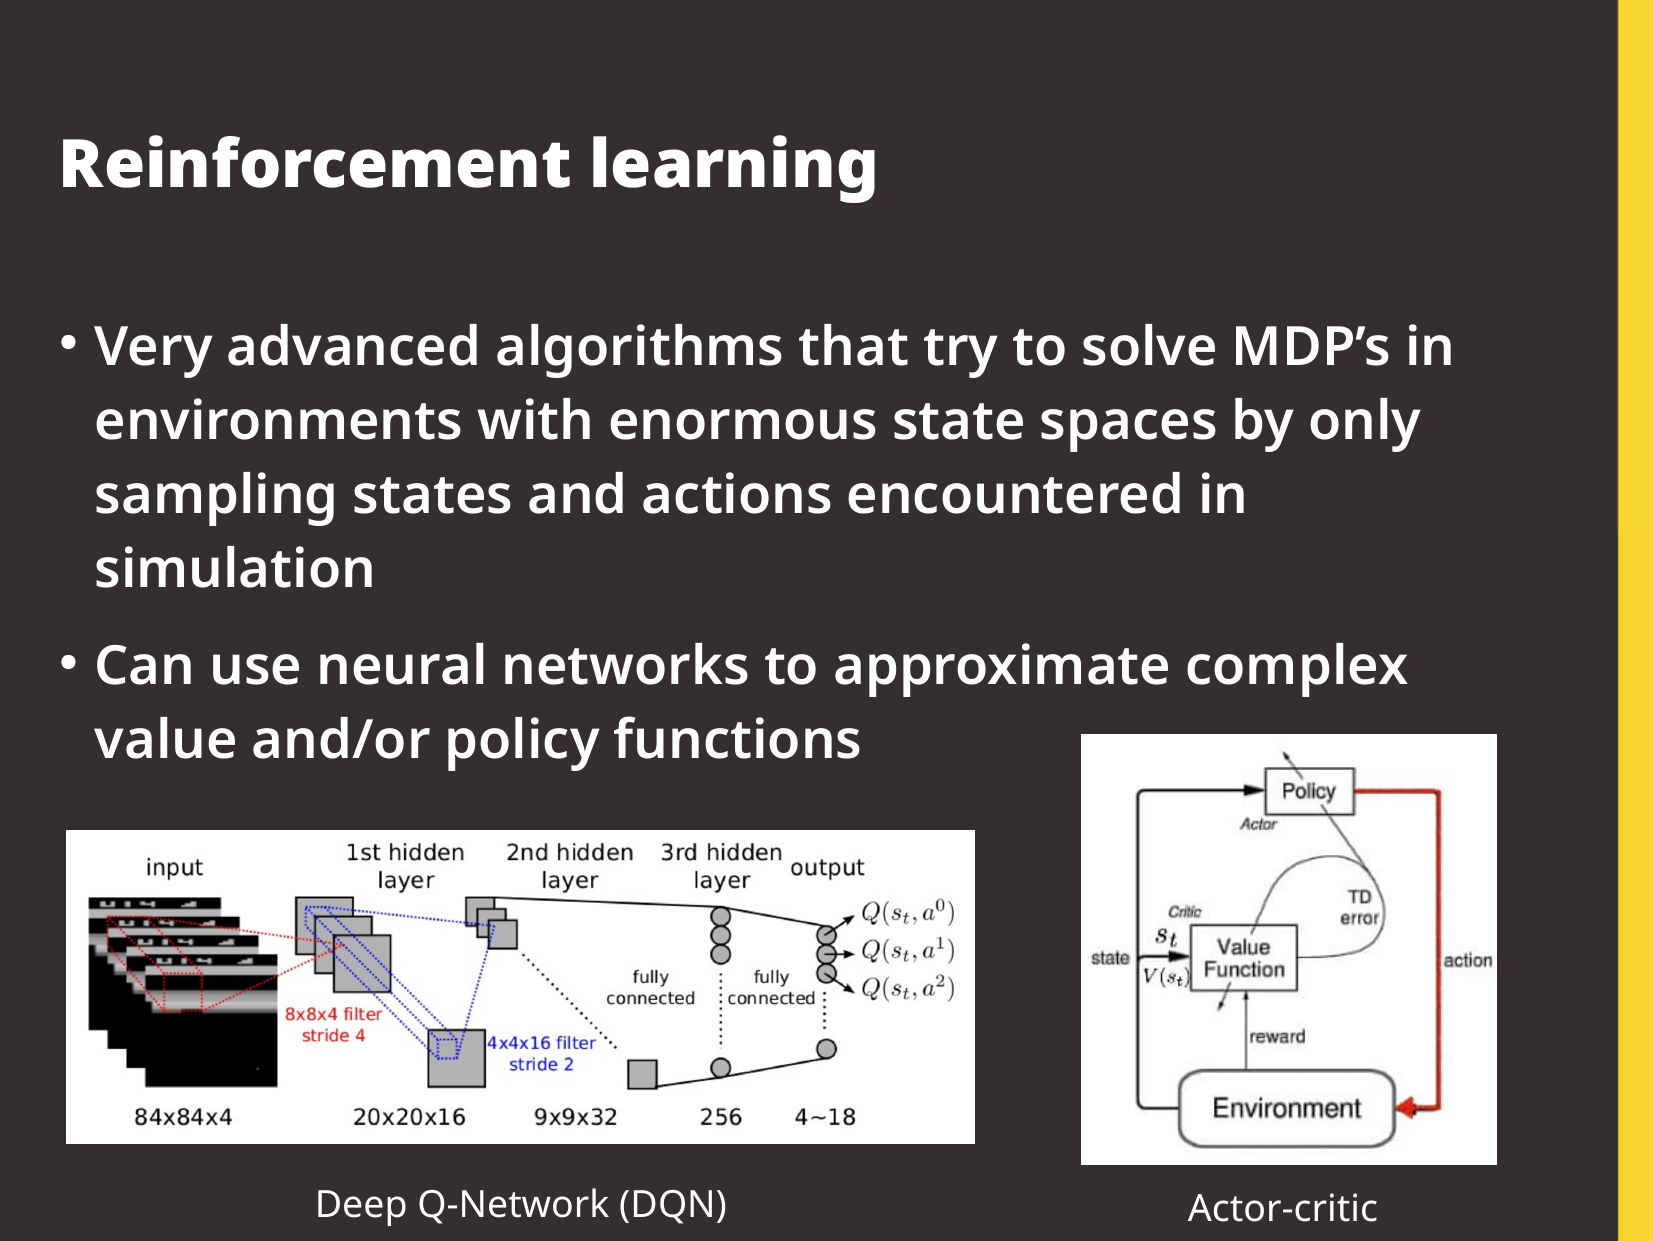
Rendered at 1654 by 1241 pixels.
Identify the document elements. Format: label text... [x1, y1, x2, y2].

list Very advanced algorithms that try to solve MDP’s in environments with enormous state spaces by only sampling states and actions encountered in simulation Can use neural networks to approximate complex value and/or policy functions [59, 307, 1546, 781]
text_box Actor-critic [1173, 1173, 1405, 1233]
text_box Deep Q-Network (DQN) [300, 1170, 770, 1229]
title Reinforcement learning [59, 59, 1595, 207]
picture [0, 0, 1654, 1241]
